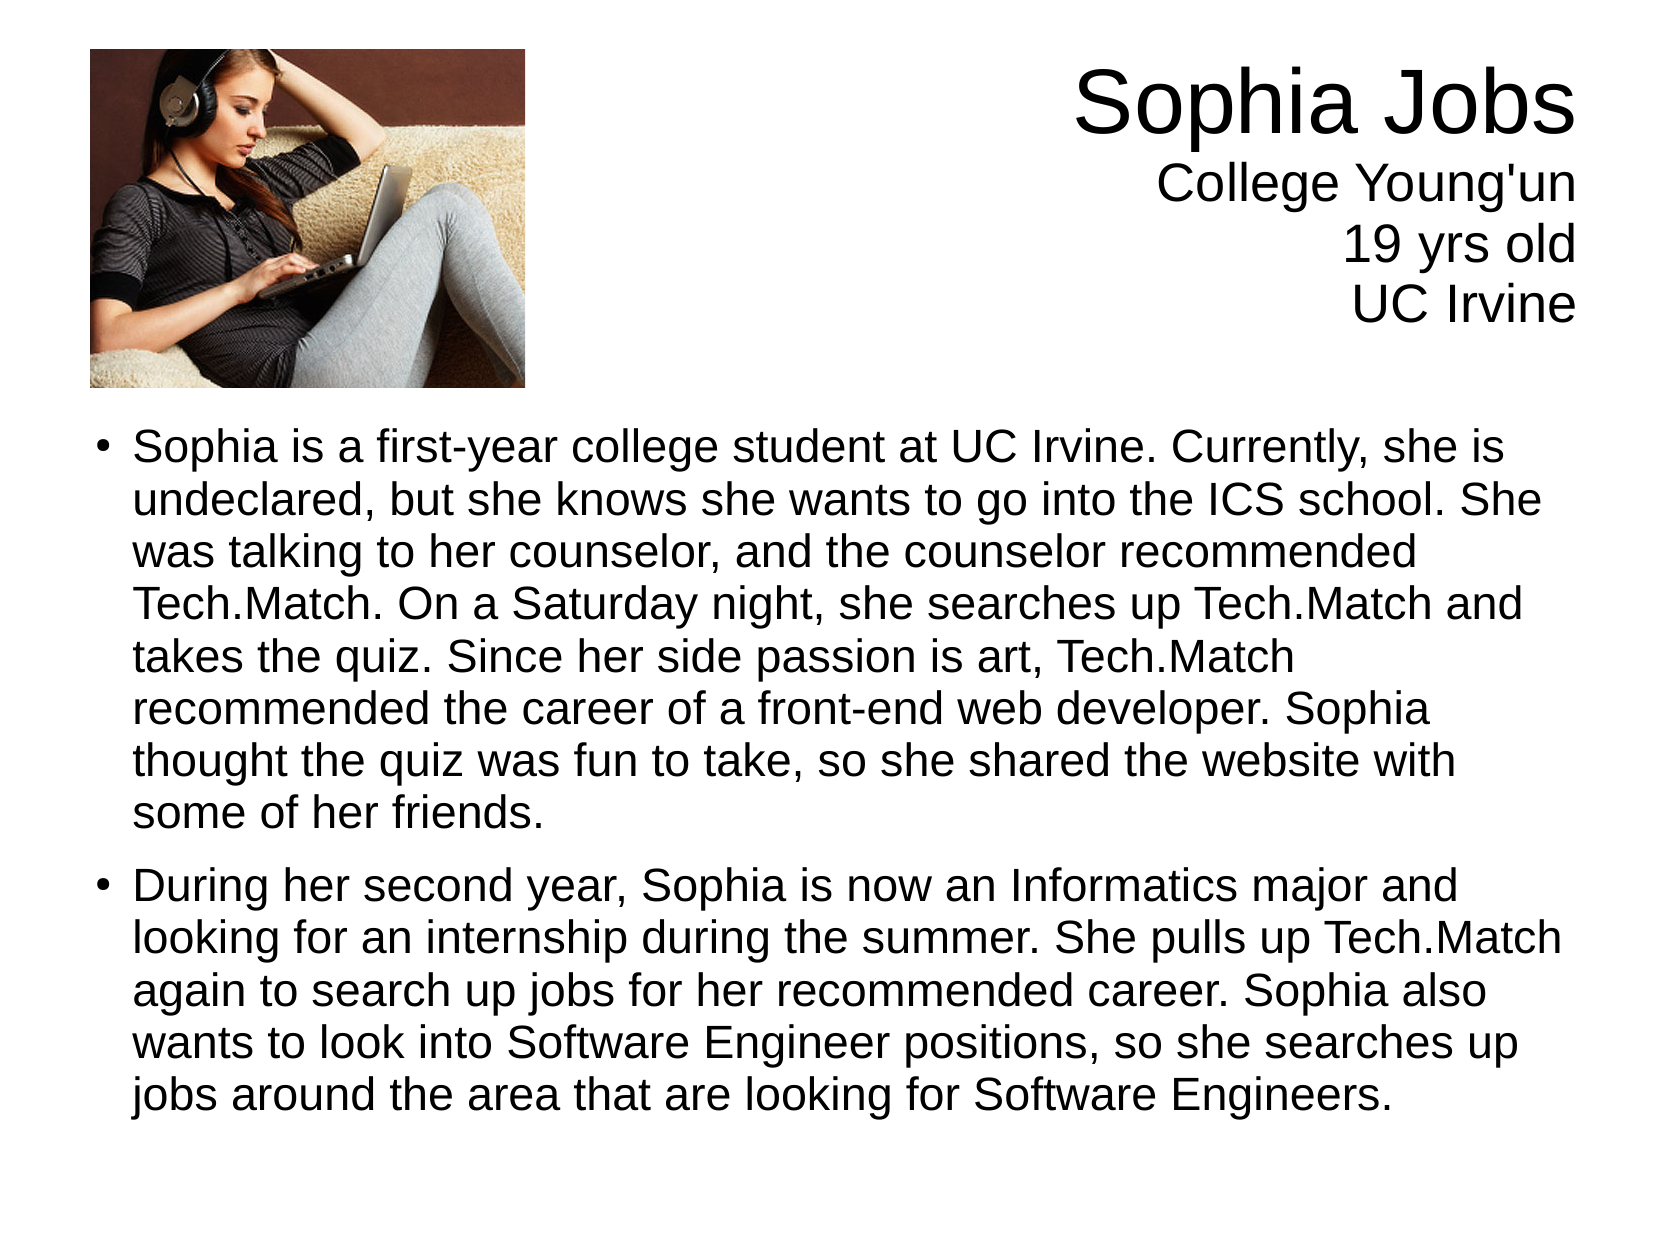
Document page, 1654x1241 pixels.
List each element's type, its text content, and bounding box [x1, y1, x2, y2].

list Sophia is a first-year college student at UC Irvine. Currently, she is undeclared, but she knows she wants to go into the ICS school. She was talking to her counselor, and the counselor recommended Tech.Match. On a Saturday night, she searches up Tech.Match and takes the quiz. Since her side passion is art, Tech.Match recommended the career of a front-end web developer. Sophia thought the quiz was fun to take, so she shared the website with some of her friends. During her second year, Sophia is now an Informatics major and looking for an internship during the summer. She pulls up Tech.Match again to search up jobs for her recommended career. Sophia also wants to look into Software Engineer positions, so she searches up jobs around the area that are looking for Software Engineers. [82, 420, 1571, 1141]
picture [90, 49, 526, 388]
title Sophia Jobs College Young'un 19 yrs old UC Irvine [90, 49, 1579, 400]
